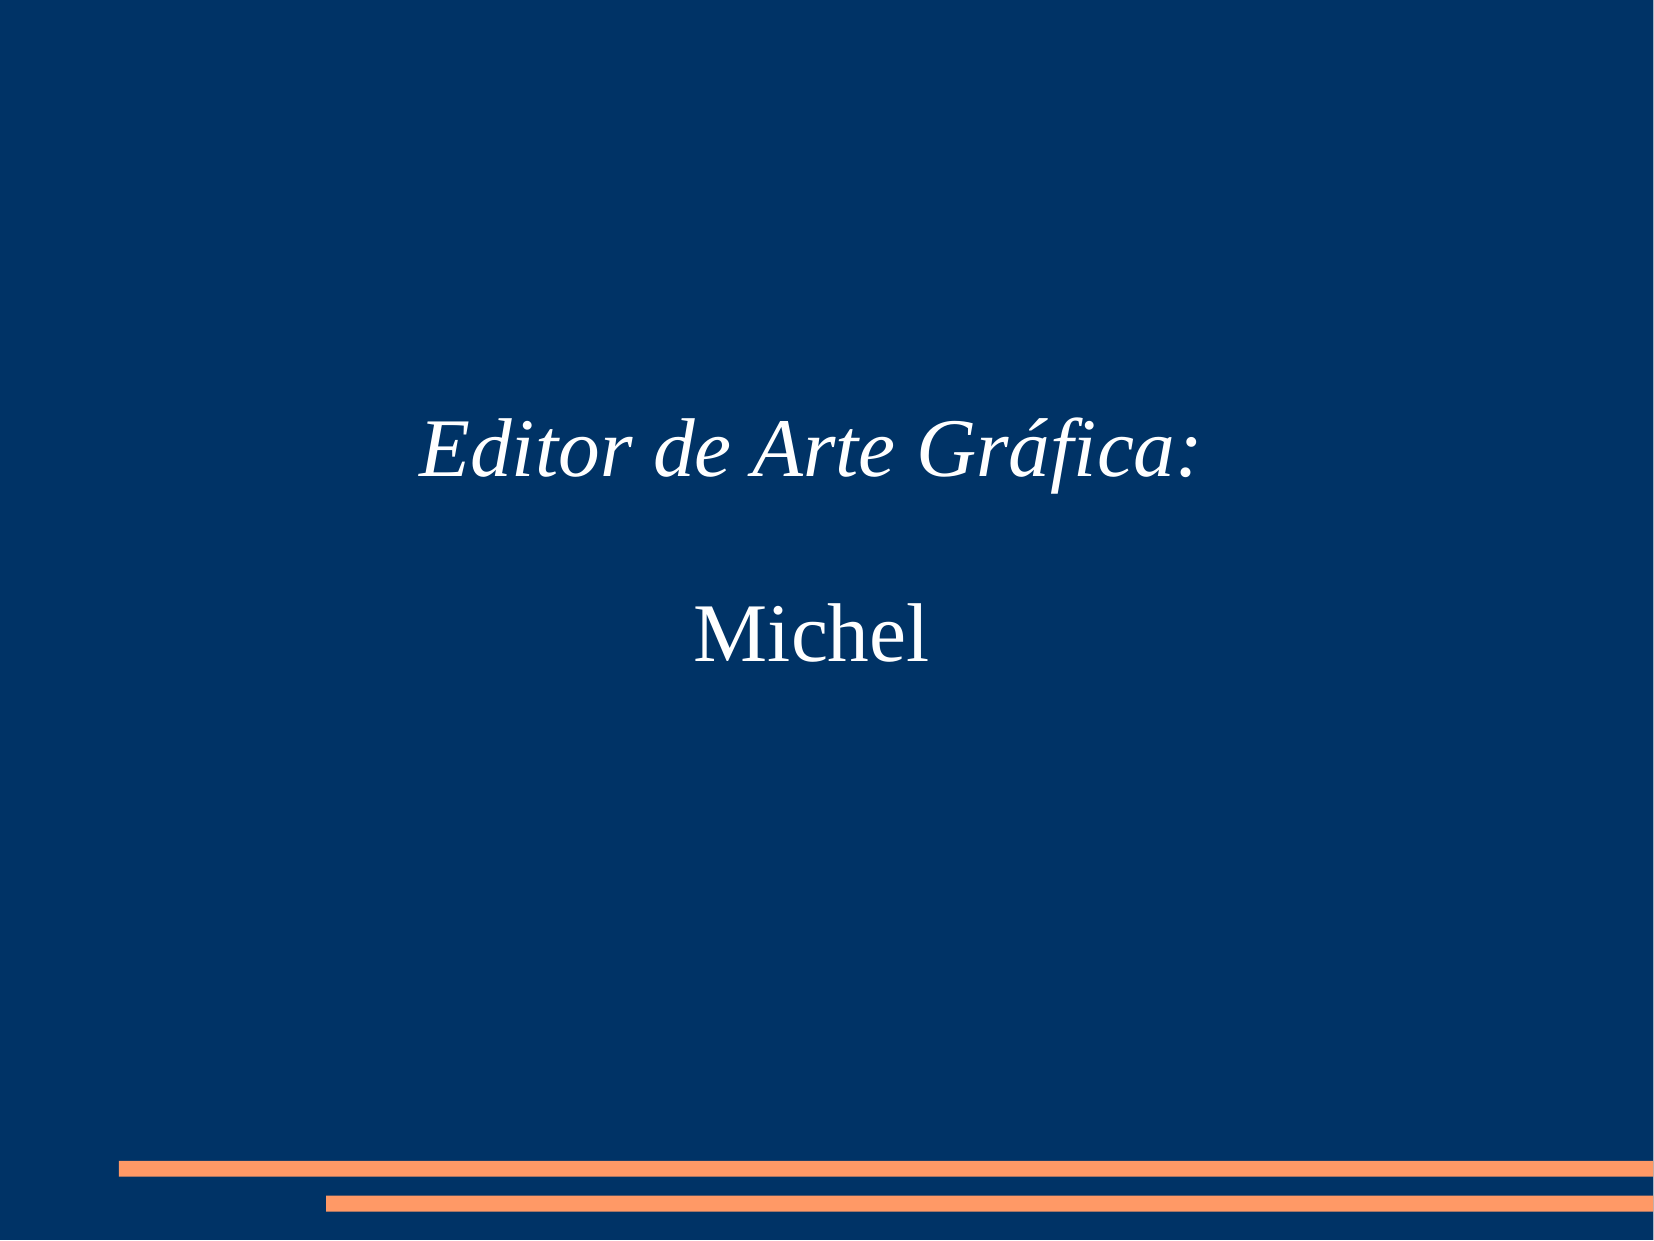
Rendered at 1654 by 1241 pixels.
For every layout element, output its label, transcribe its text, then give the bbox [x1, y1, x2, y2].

text_box Editor de Arte Gráfica: Michel [118, 402, 1506, 680]
